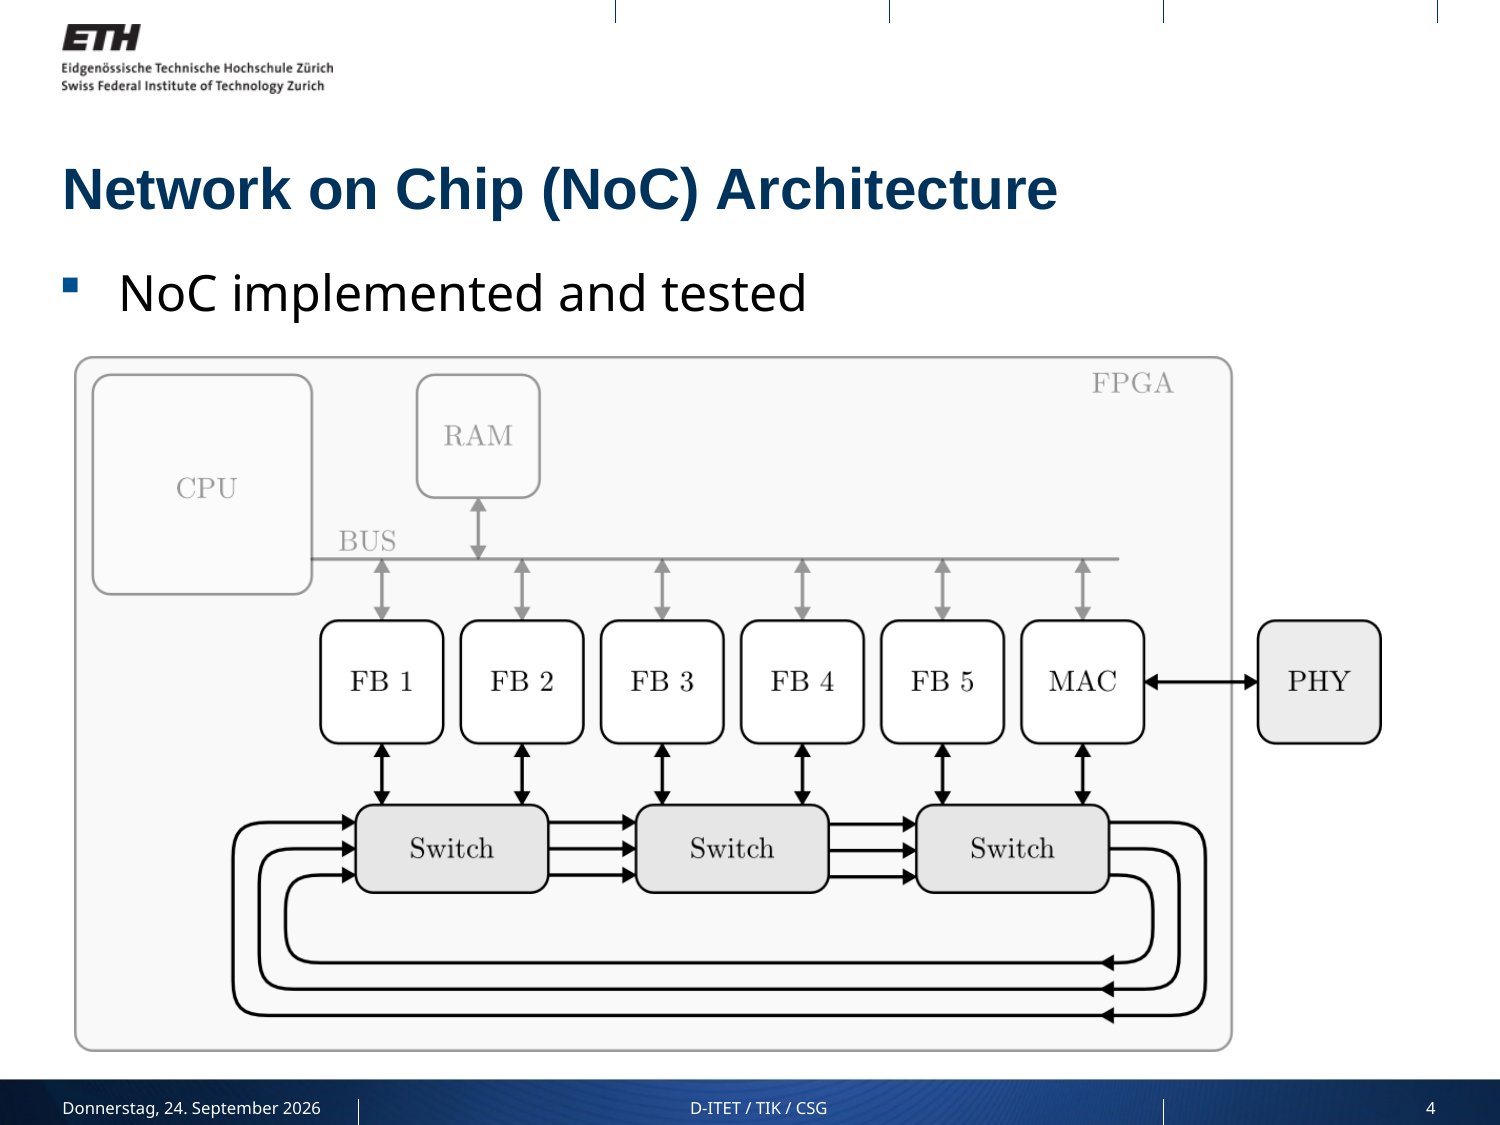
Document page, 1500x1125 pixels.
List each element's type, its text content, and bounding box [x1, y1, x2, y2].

list NoC implemented and tested [59, 257, 1435, 1004]
picture [0, 1078, 1500, 1125]
title Network on Chip (NoC) Architecture [62, 157, 1438, 296]
picture [74, 1004, 1382, 1052]
picture [62, 24, 333, 94]
